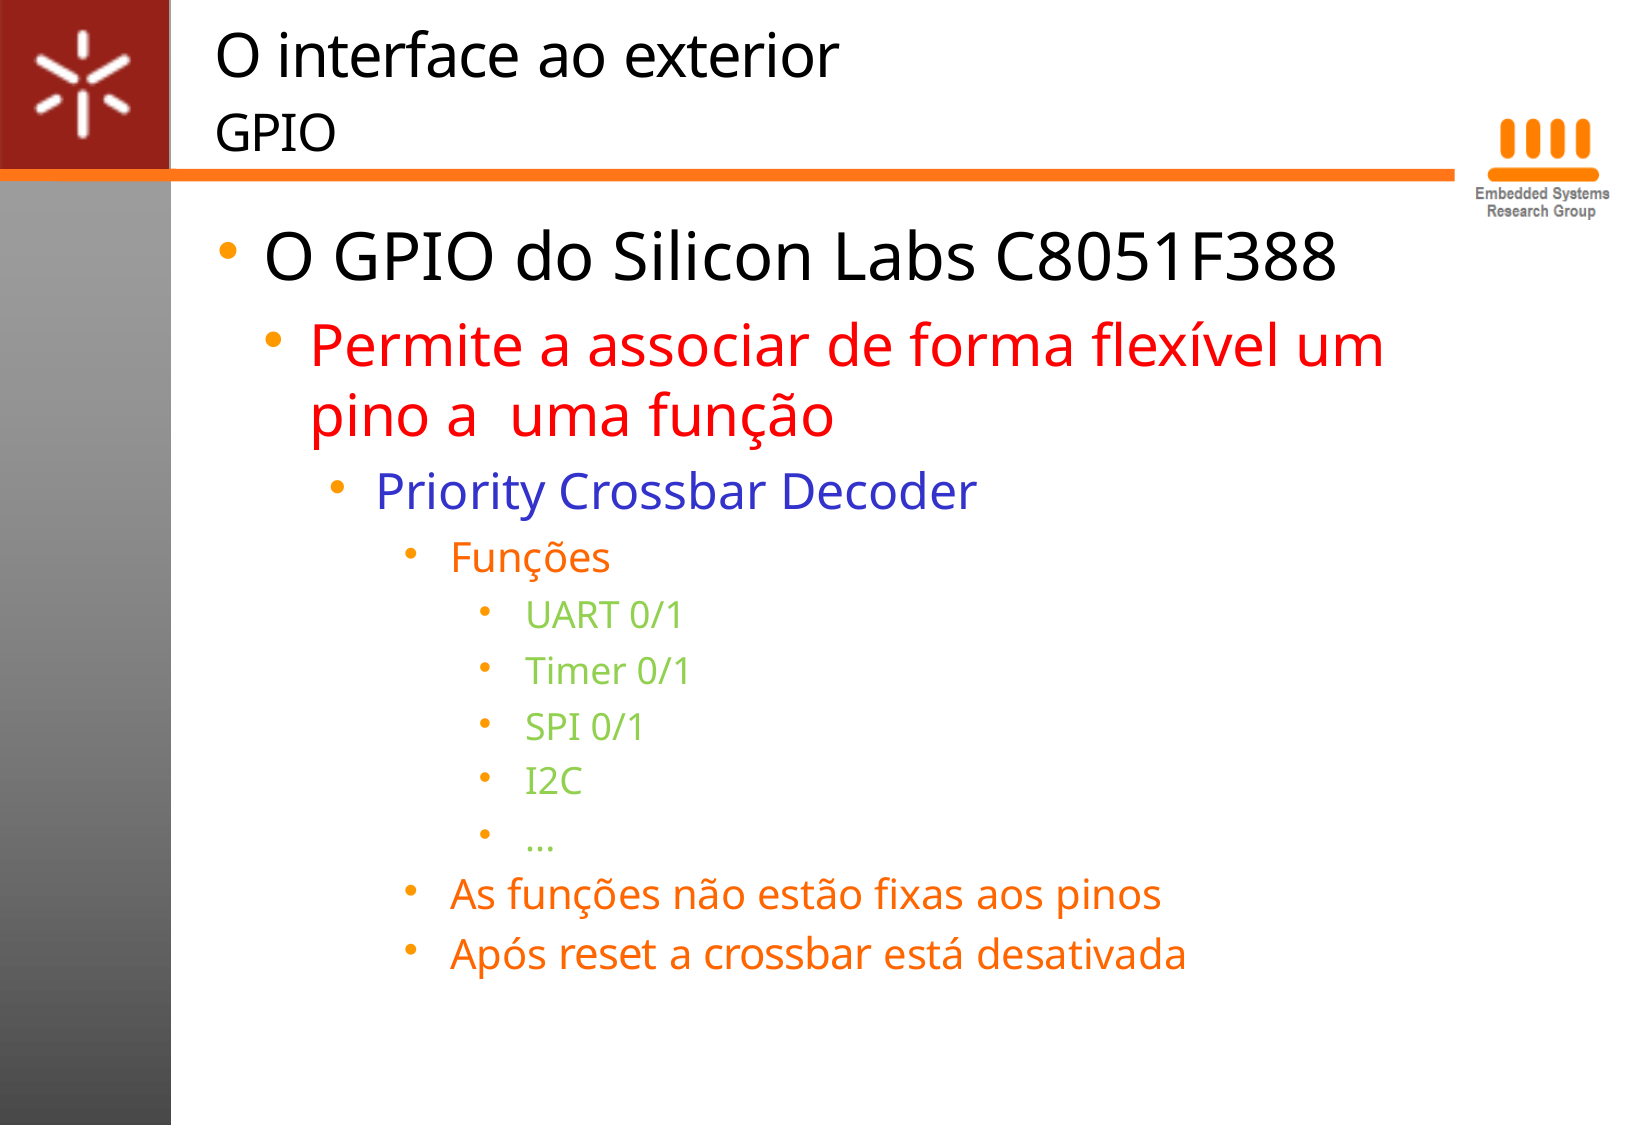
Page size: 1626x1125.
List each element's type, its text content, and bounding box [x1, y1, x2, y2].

picture [0, 182, 171, 1125]
text_box O GPIO do Silicon Labs C8051F388 Permite a associar de forma flexível um pino a uma função Priority Crossbar Decoder Funções UART 0/1 Timer 0/1 SPI 0/1 I2C ... As funções não estão fixas aos pinos Após reset a crossbar está desativada [214, 196, 1506, 979]
title O interface ao exterior GPIO [212, 16, 1146, 234]
picture [1475, 118, 1610, 220]
picture [0, 0, 171, 169]
